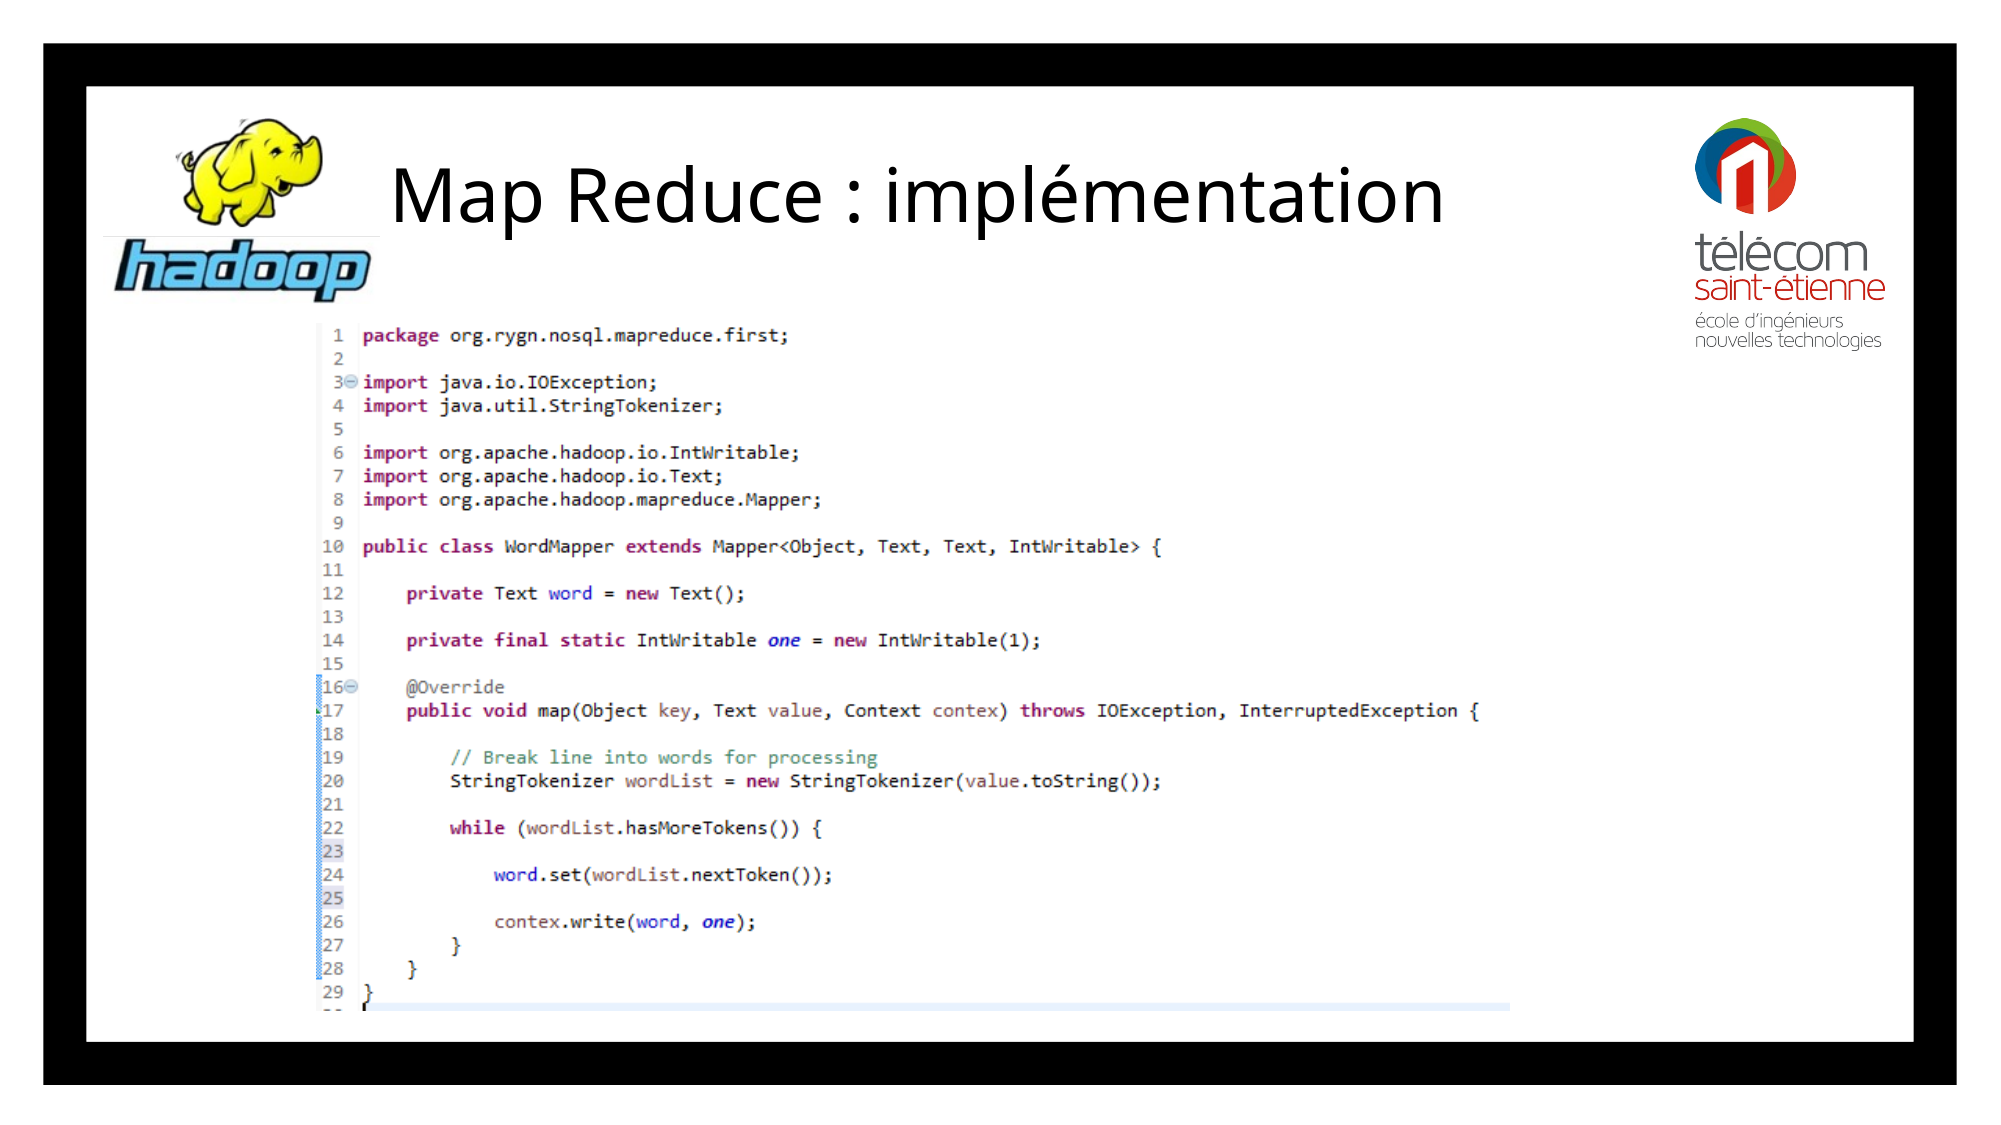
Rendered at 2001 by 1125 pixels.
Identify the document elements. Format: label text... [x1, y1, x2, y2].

picture [1695, 118, 1885, 351]
picture [103, 118, 380, 305]
picture [316, 323, 1510, 1011]
title Map Reduce : implémentation [380, 138, 1849, 304]
picture [1715, 134, 1730, 138]
